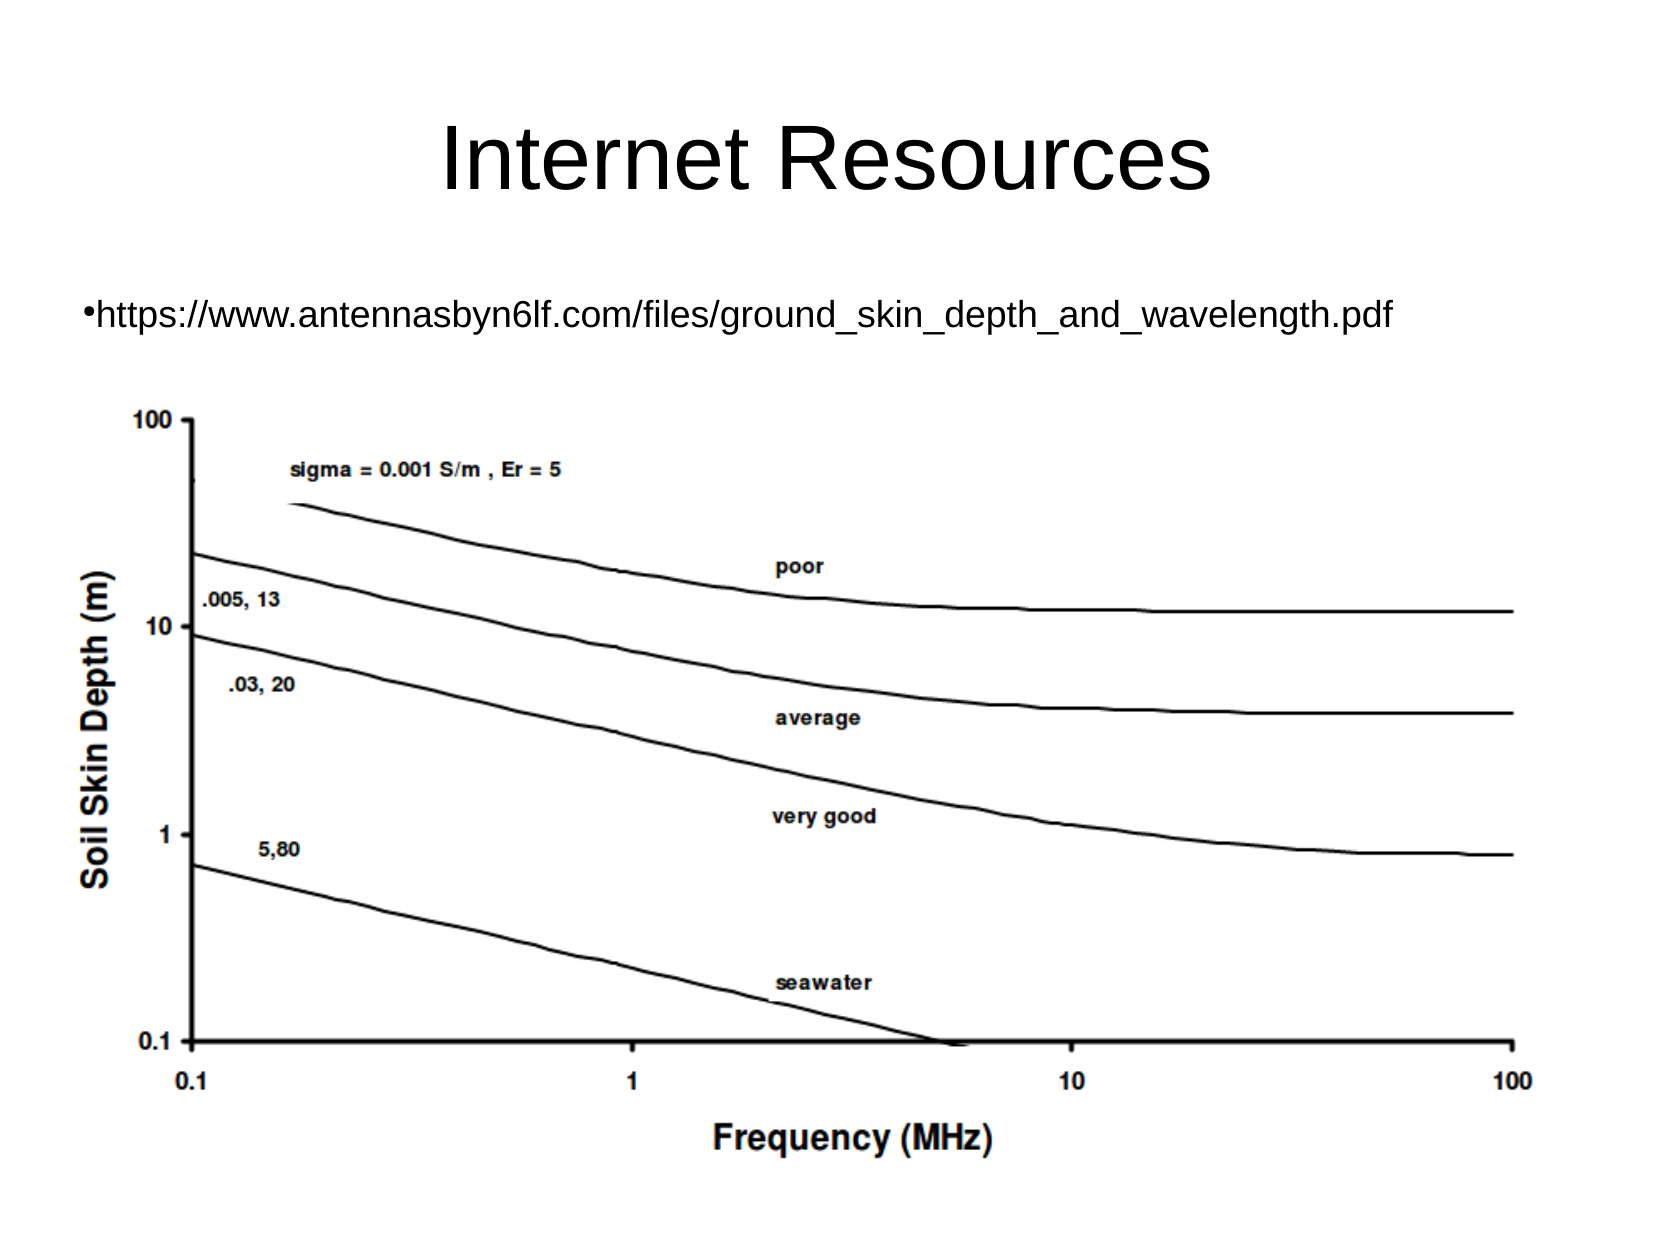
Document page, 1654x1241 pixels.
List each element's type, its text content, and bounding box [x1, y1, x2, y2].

picture [59, 377, 1604, 1170]
title Internet Resources [82, 49, 1571, 257]
list https://www.antennasbyn6lf.com/files/ground_skin_depth_and_wavelength.pdf [82, 290, 1571, 377]
